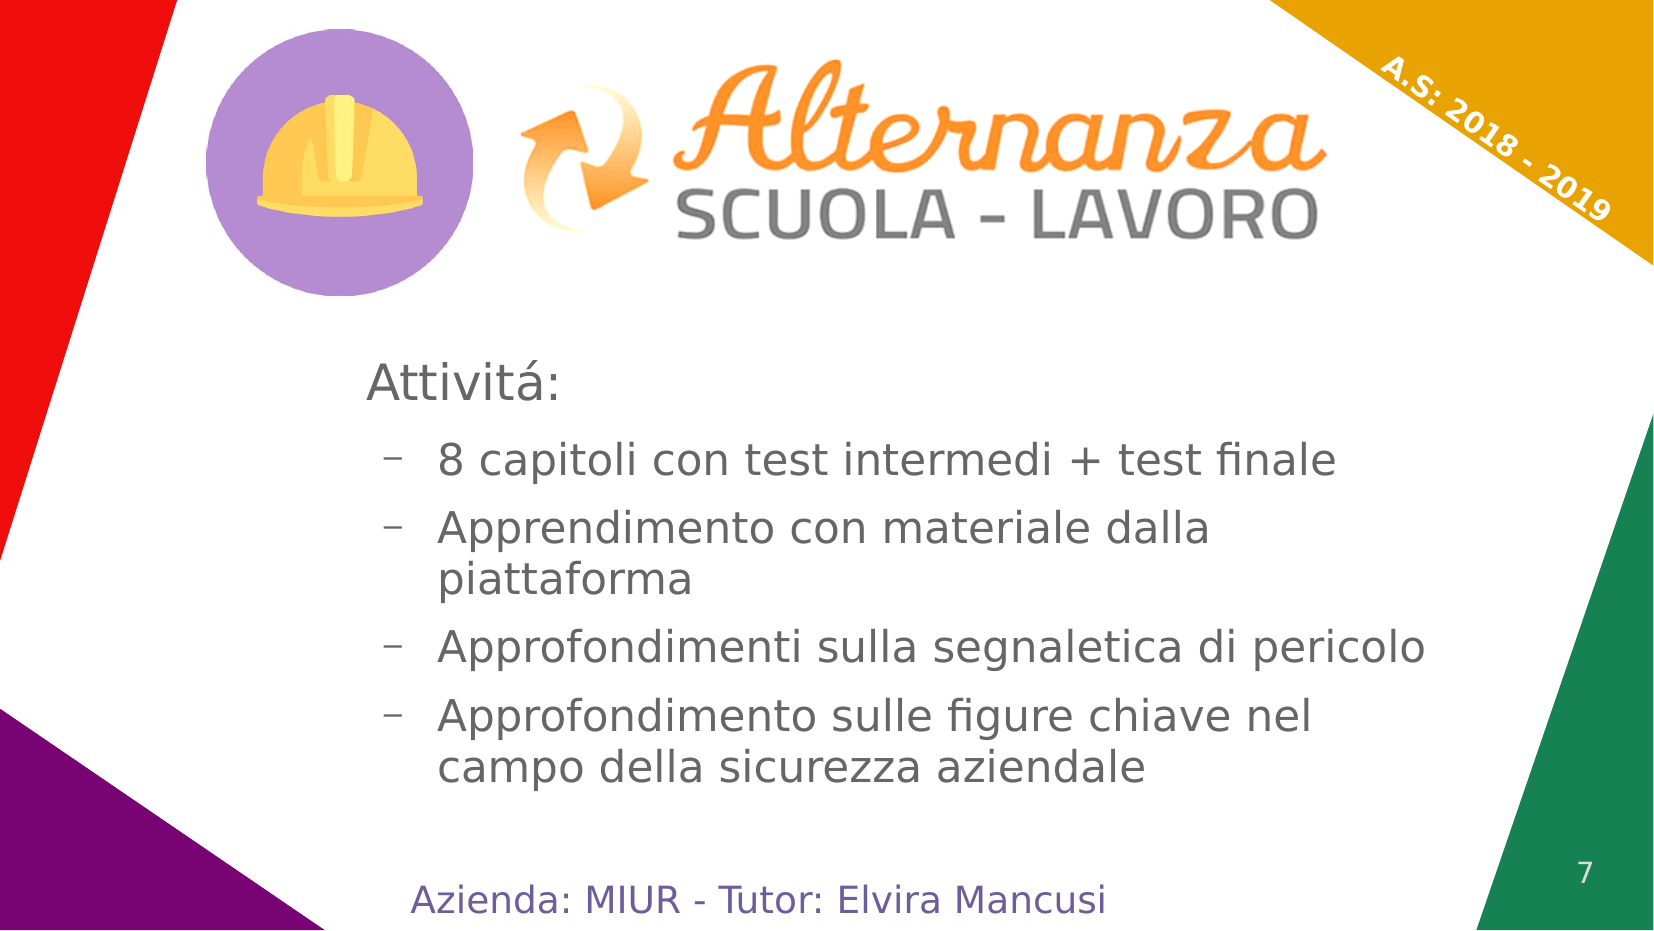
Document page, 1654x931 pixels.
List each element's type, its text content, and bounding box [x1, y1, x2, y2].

text_box A.S: 2018 - 2019 [1293, 0, 1645, 286]
picture [492, 44, 1329, 264]
picture [206, 29, 473, 296]
text_box Azienda: MIUR - Tutor: Elvira Mancusi [324, 871, 1447, 931]
list Attivitá: 8 capitoli con test intermedi + test finale Apprendimento con materiale dalla piattaforma Approfondimenti sulla segnaletica di pericolo Approfondimento sulle figure chiave nel campo della sicurezza aziendale [295, 354, 1447, 827]
